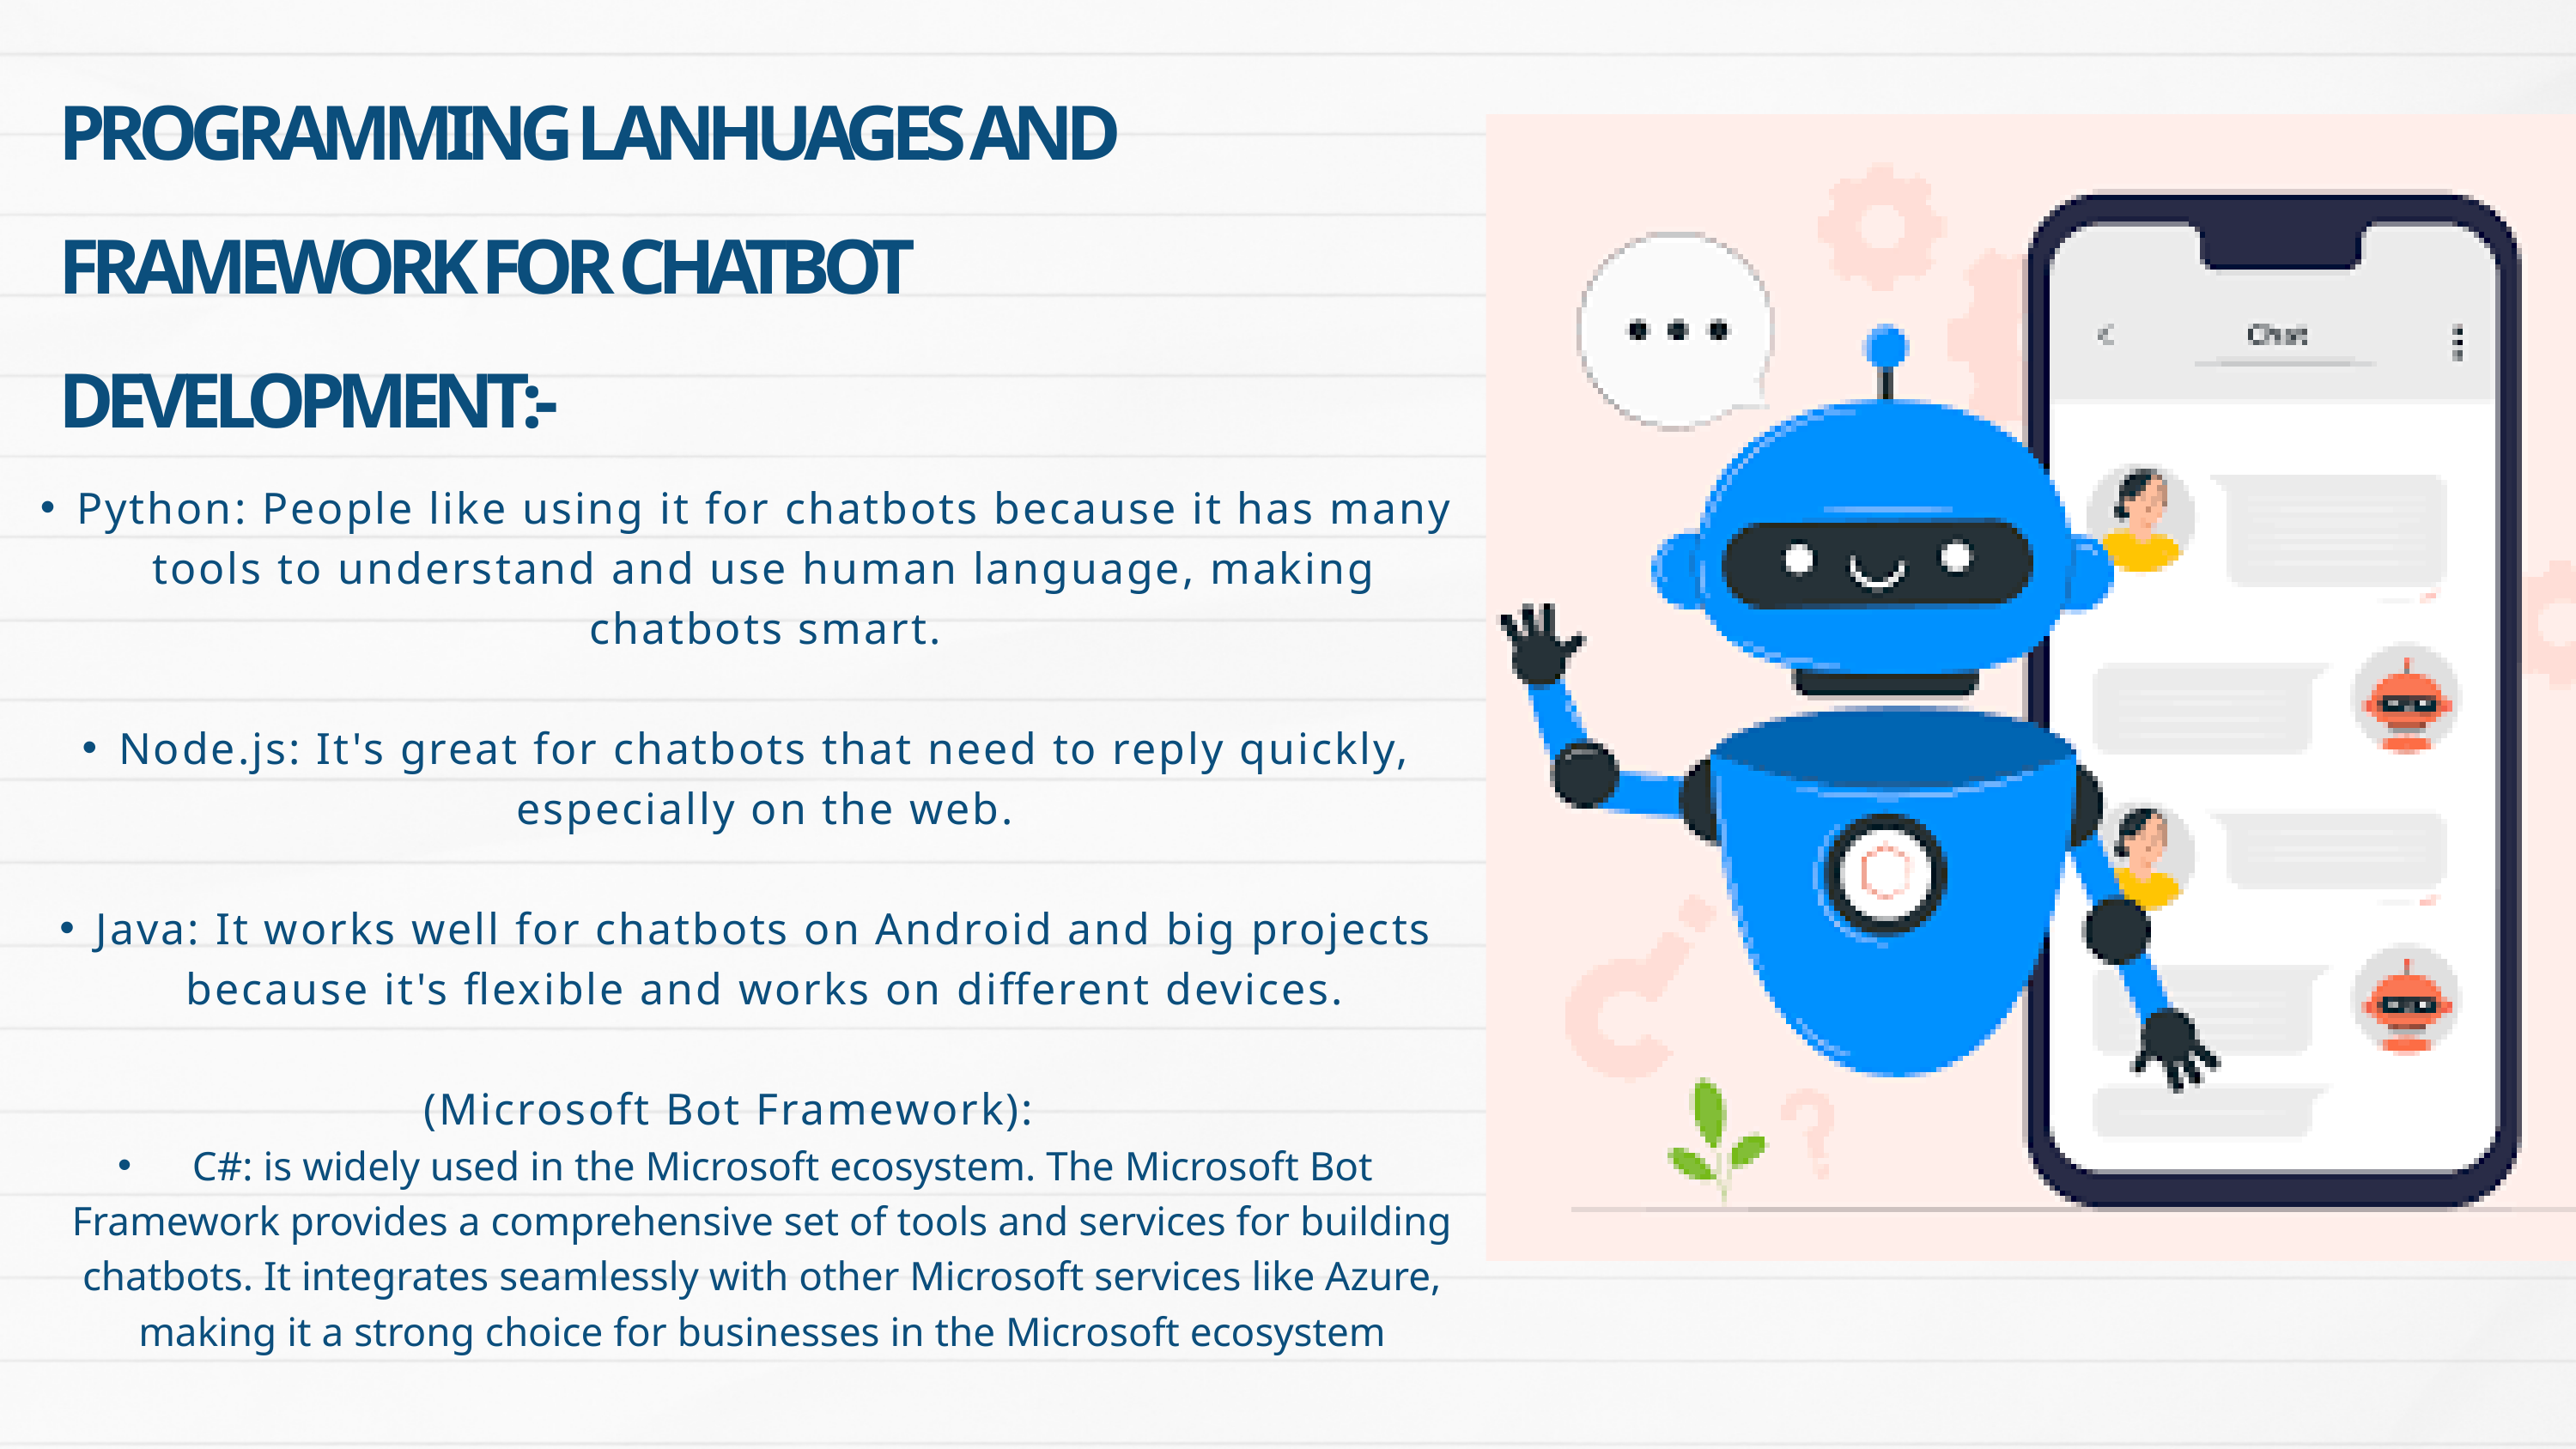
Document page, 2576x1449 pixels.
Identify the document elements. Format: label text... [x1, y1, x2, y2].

text_box PROGRAMMING LANHUAGES AND FRAMEWORK FOR CHATBOT DEVELOPMENT:- [58, 41, 1400, 443]
text_box [0, 0, 2576, 1449]
text_box Python: People like using it for chatbots because it has many tools to understand and use human language, making chatbots smart. Node.js: It's great for chatbots that need to reply quickly, especially on the web. Java: It works well for chatbots on Android and big projects because it's flexible and works on different devices. (Microsoft Bot Framework): C#: is widely used in the Microsoft ecosystem. The Microsoft Bot Framework provides a comprehensive set of tools and services for building chatbots. It integrates seamlessly with other Microsoft services like Azure, making it a strong choice for businesses in the Microsoft ecosystem [0, 472, 1458, 1355]
